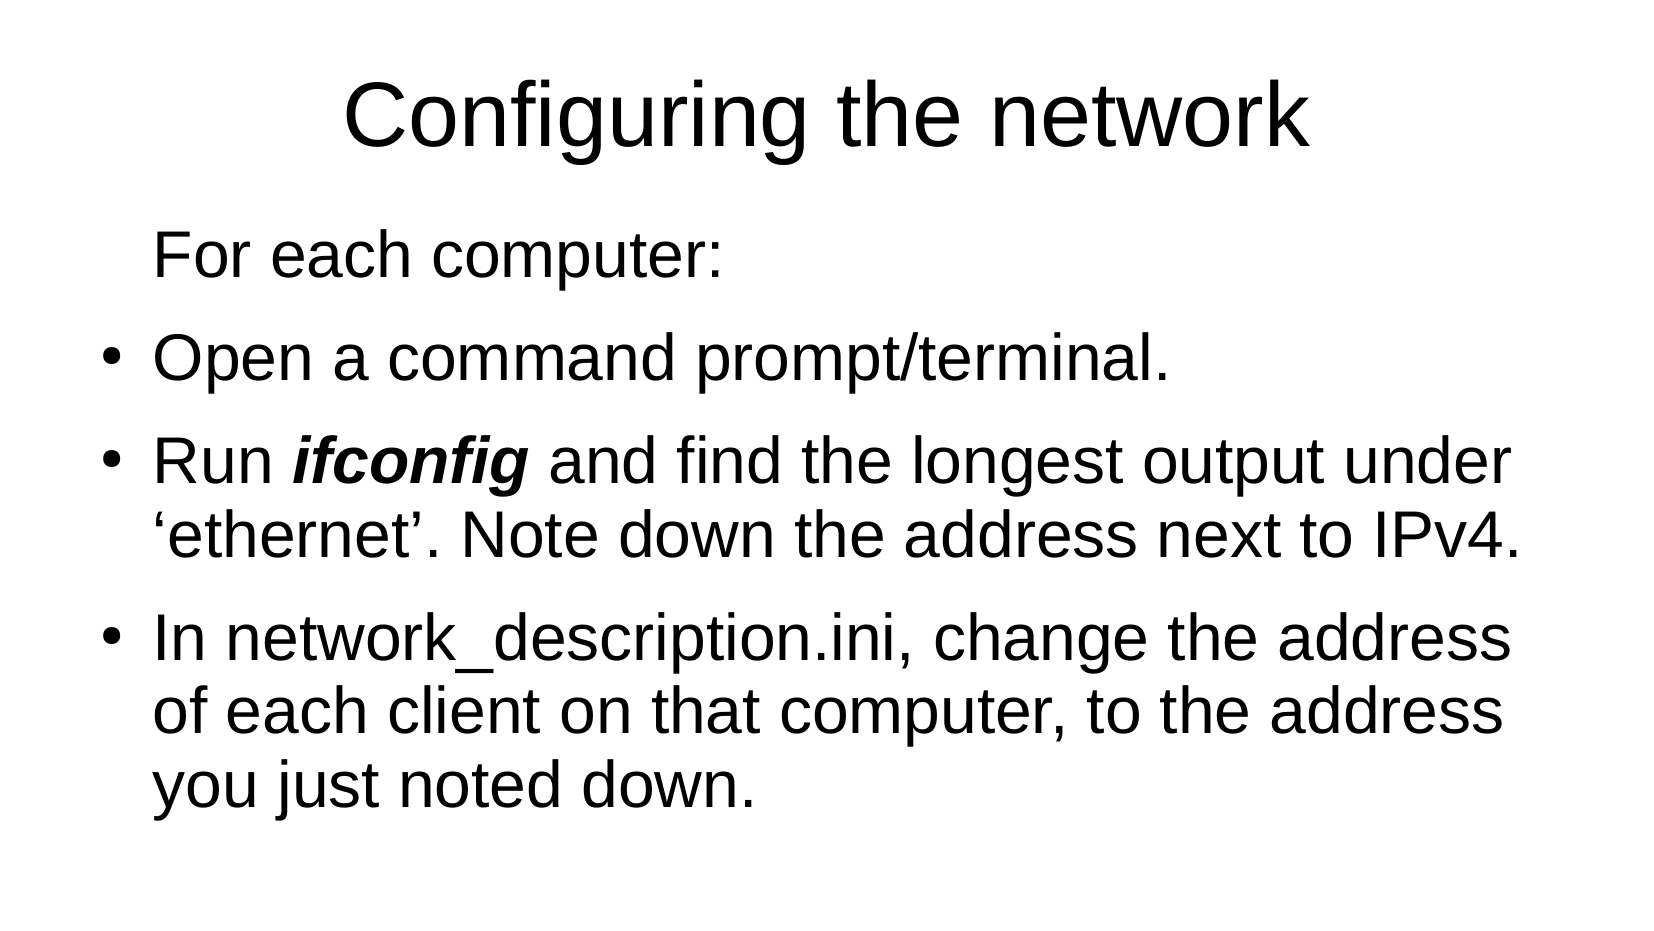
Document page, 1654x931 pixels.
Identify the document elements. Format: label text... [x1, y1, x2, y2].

title Configuring the network [82, 37, 1571, 193]
list For each computer: Open a command prompt/terminal. Run ifconfig and find the longest output under ‘ethernet’. Note down the address next to IPv4. In network_description.ini, change the address of each client on that computer, to the address you just noted down. [82, 217, 1571, 827]
